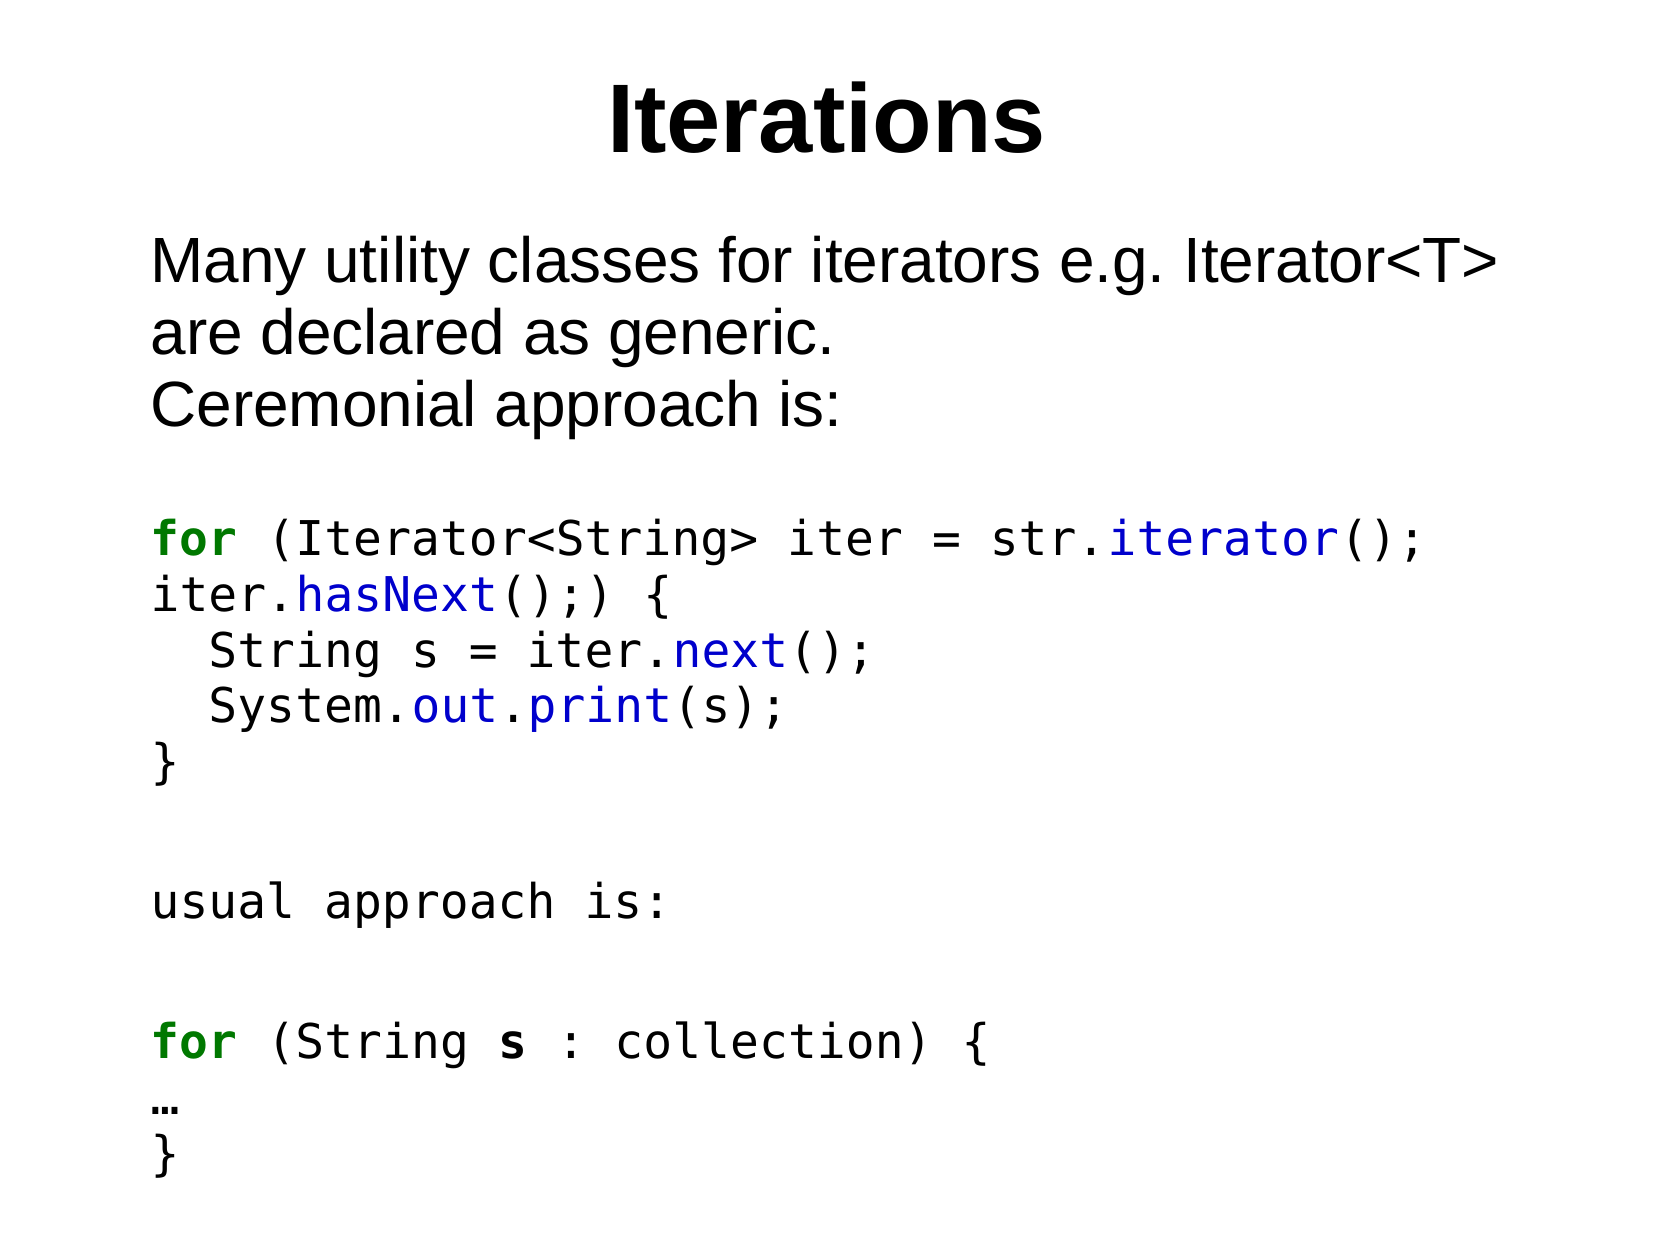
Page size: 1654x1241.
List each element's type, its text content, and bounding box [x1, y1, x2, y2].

list Many utility classes for iterators e.g. Iterator<T> are declared as generic. Ceremonial approach is: for (Iterator<String> iter = str.iterator(); iter.hasNext();) { String s = iter.next(); System.out.print(s); } usual approach is: for (String s : collection) { … } [82, 225, 1538, 1186]
title Iterations [82, 49, 1571, 189]
